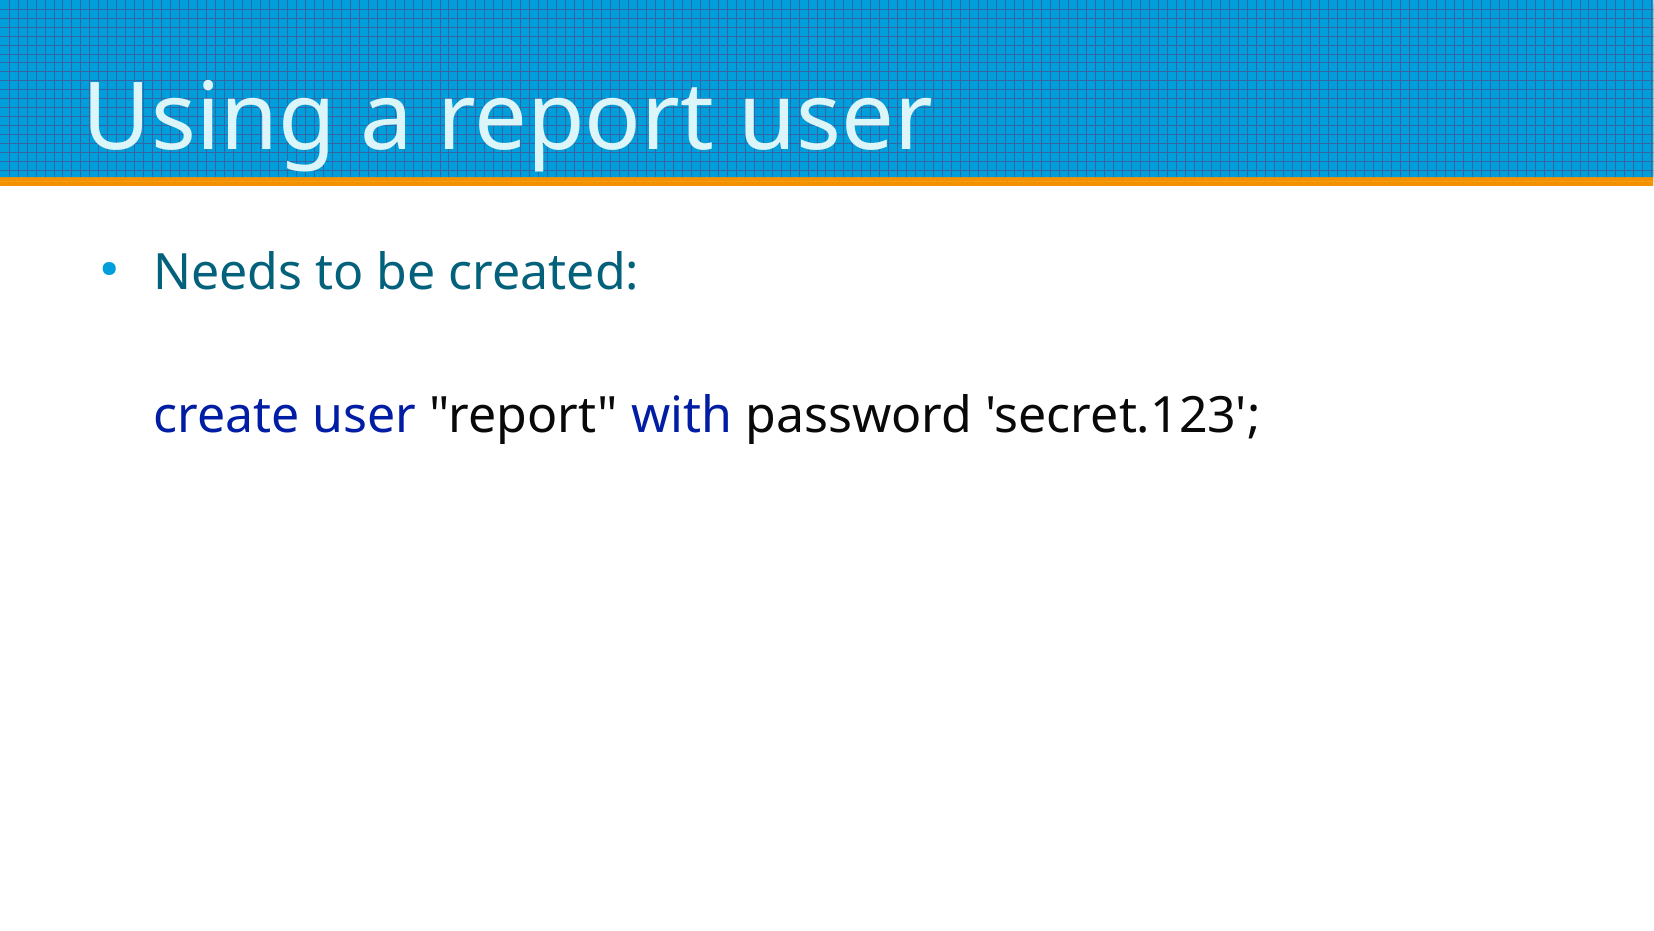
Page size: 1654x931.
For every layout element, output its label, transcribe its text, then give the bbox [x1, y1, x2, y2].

text_box create user "report" with password 'secret.123'; [147, 354, 1536, 473]
list Needs to be created: [82, 236, 1571, 355]
title Using a report user [82, 14, 1571, 178]
